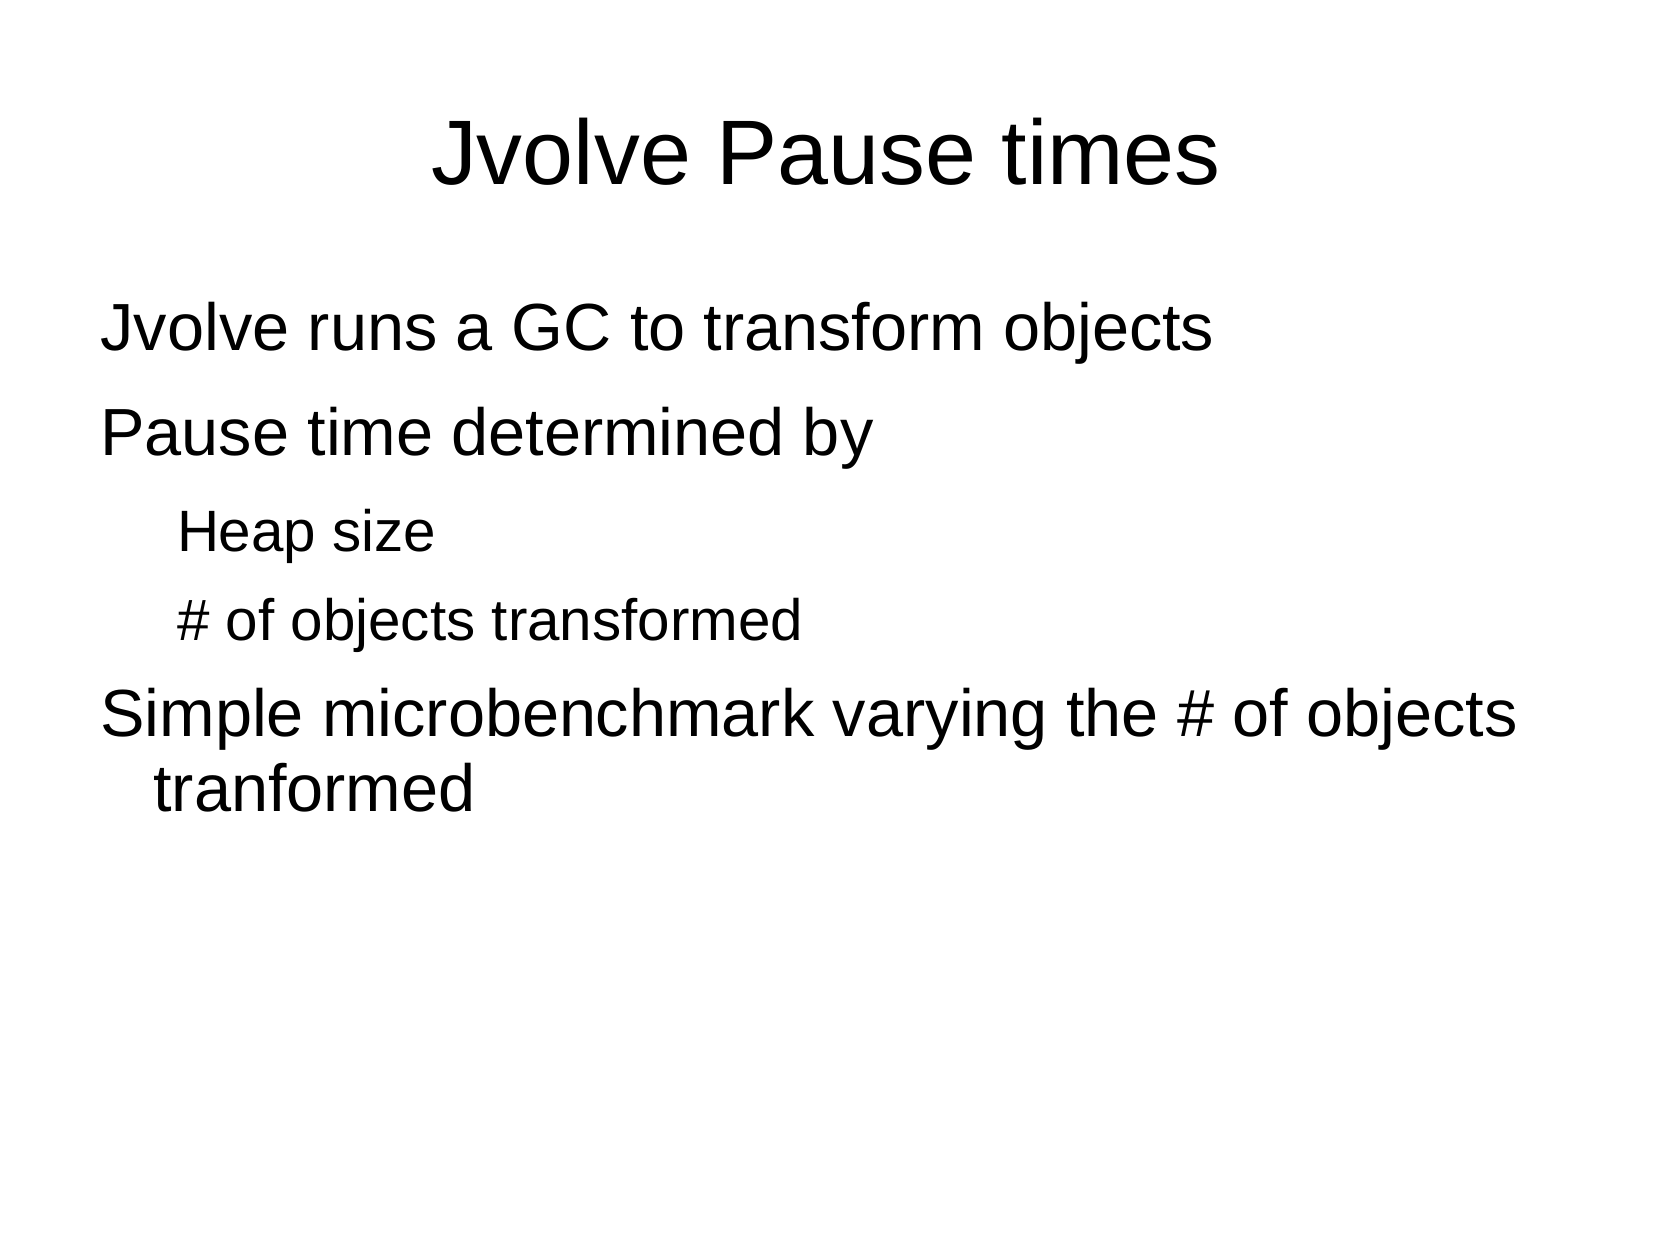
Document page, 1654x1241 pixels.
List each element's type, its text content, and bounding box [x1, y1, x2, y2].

list Jvolve runs a GC to transform objects Pause time determined by Heap size # of objects transformed Simple microbenchmark varying the # of objects tranformed [82, 290, 1571, 1094]
title Jvolve Pause times [82, 49, 1571, 257]
